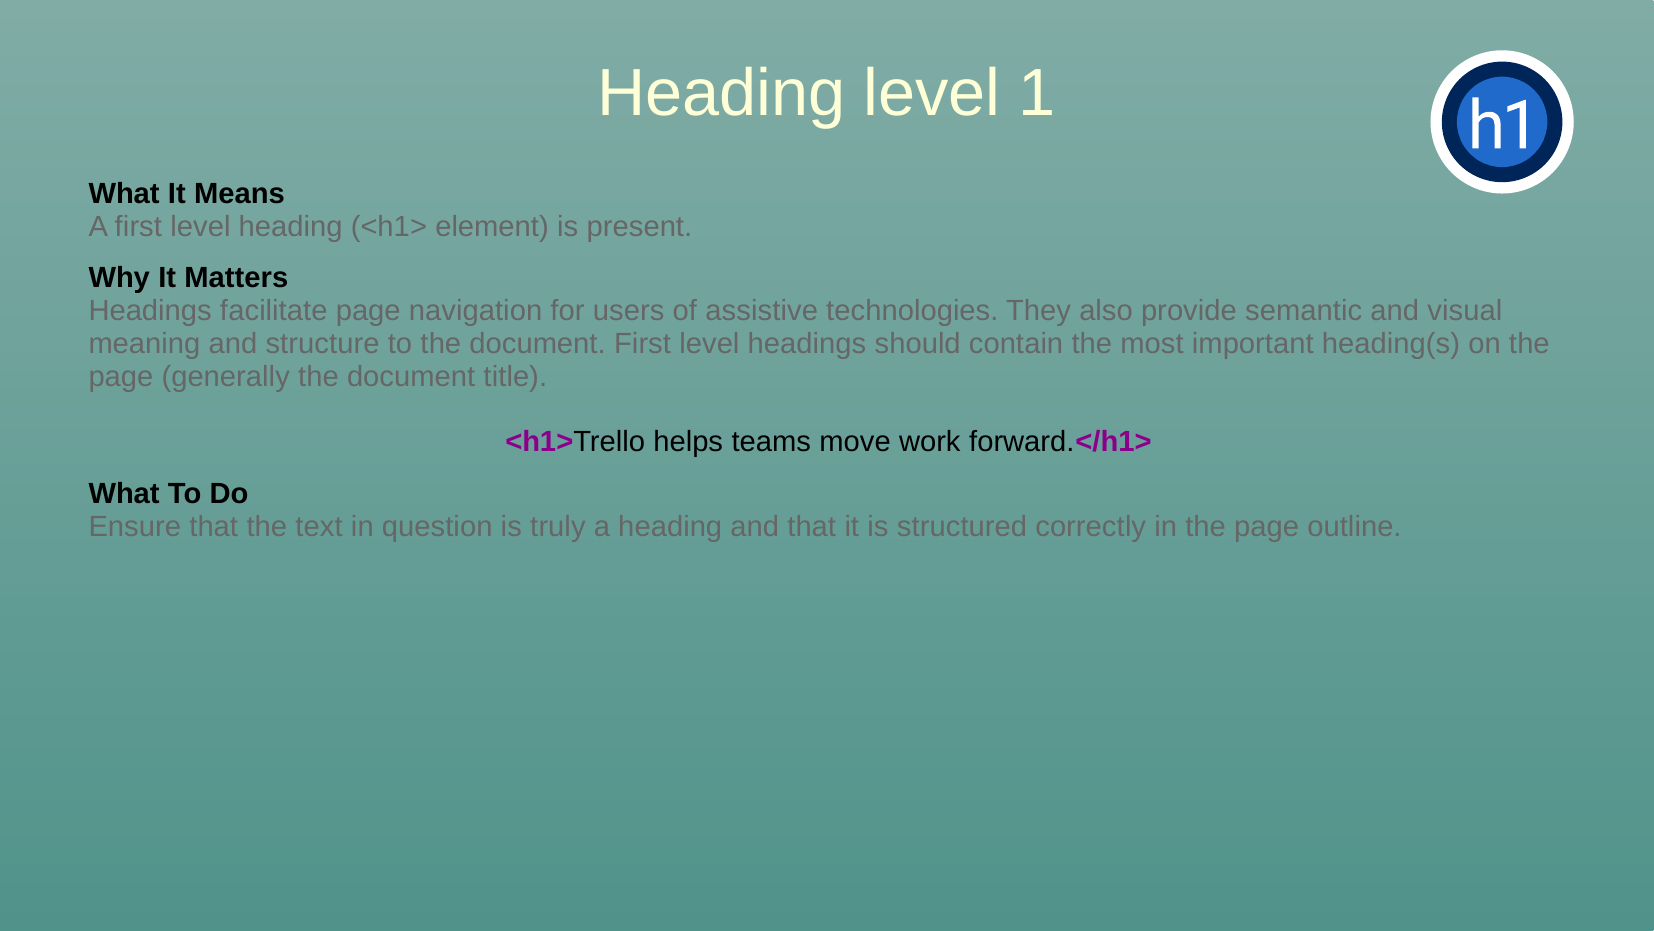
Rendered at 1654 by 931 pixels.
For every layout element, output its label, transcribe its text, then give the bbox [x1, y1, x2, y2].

subtitle What It Means A first level heading (<h1> element) is present. Why It Matters Headings facilitate page navigation for users of assistive technologies. They also provide semantic and visual meaning and structure to the document. First level headings should contain the most important heading(s) on the page (generally the document title). <h1>Trello helps teams move work forward.</h1> What To Do Ensure that the text in question is truly a heading and that it is structured correctly in the page outline. [88, 177, 1577, 842]
picture [1417, 37, 1587, 207]
title Heading level 1 [82, 37, 1417, 148]
